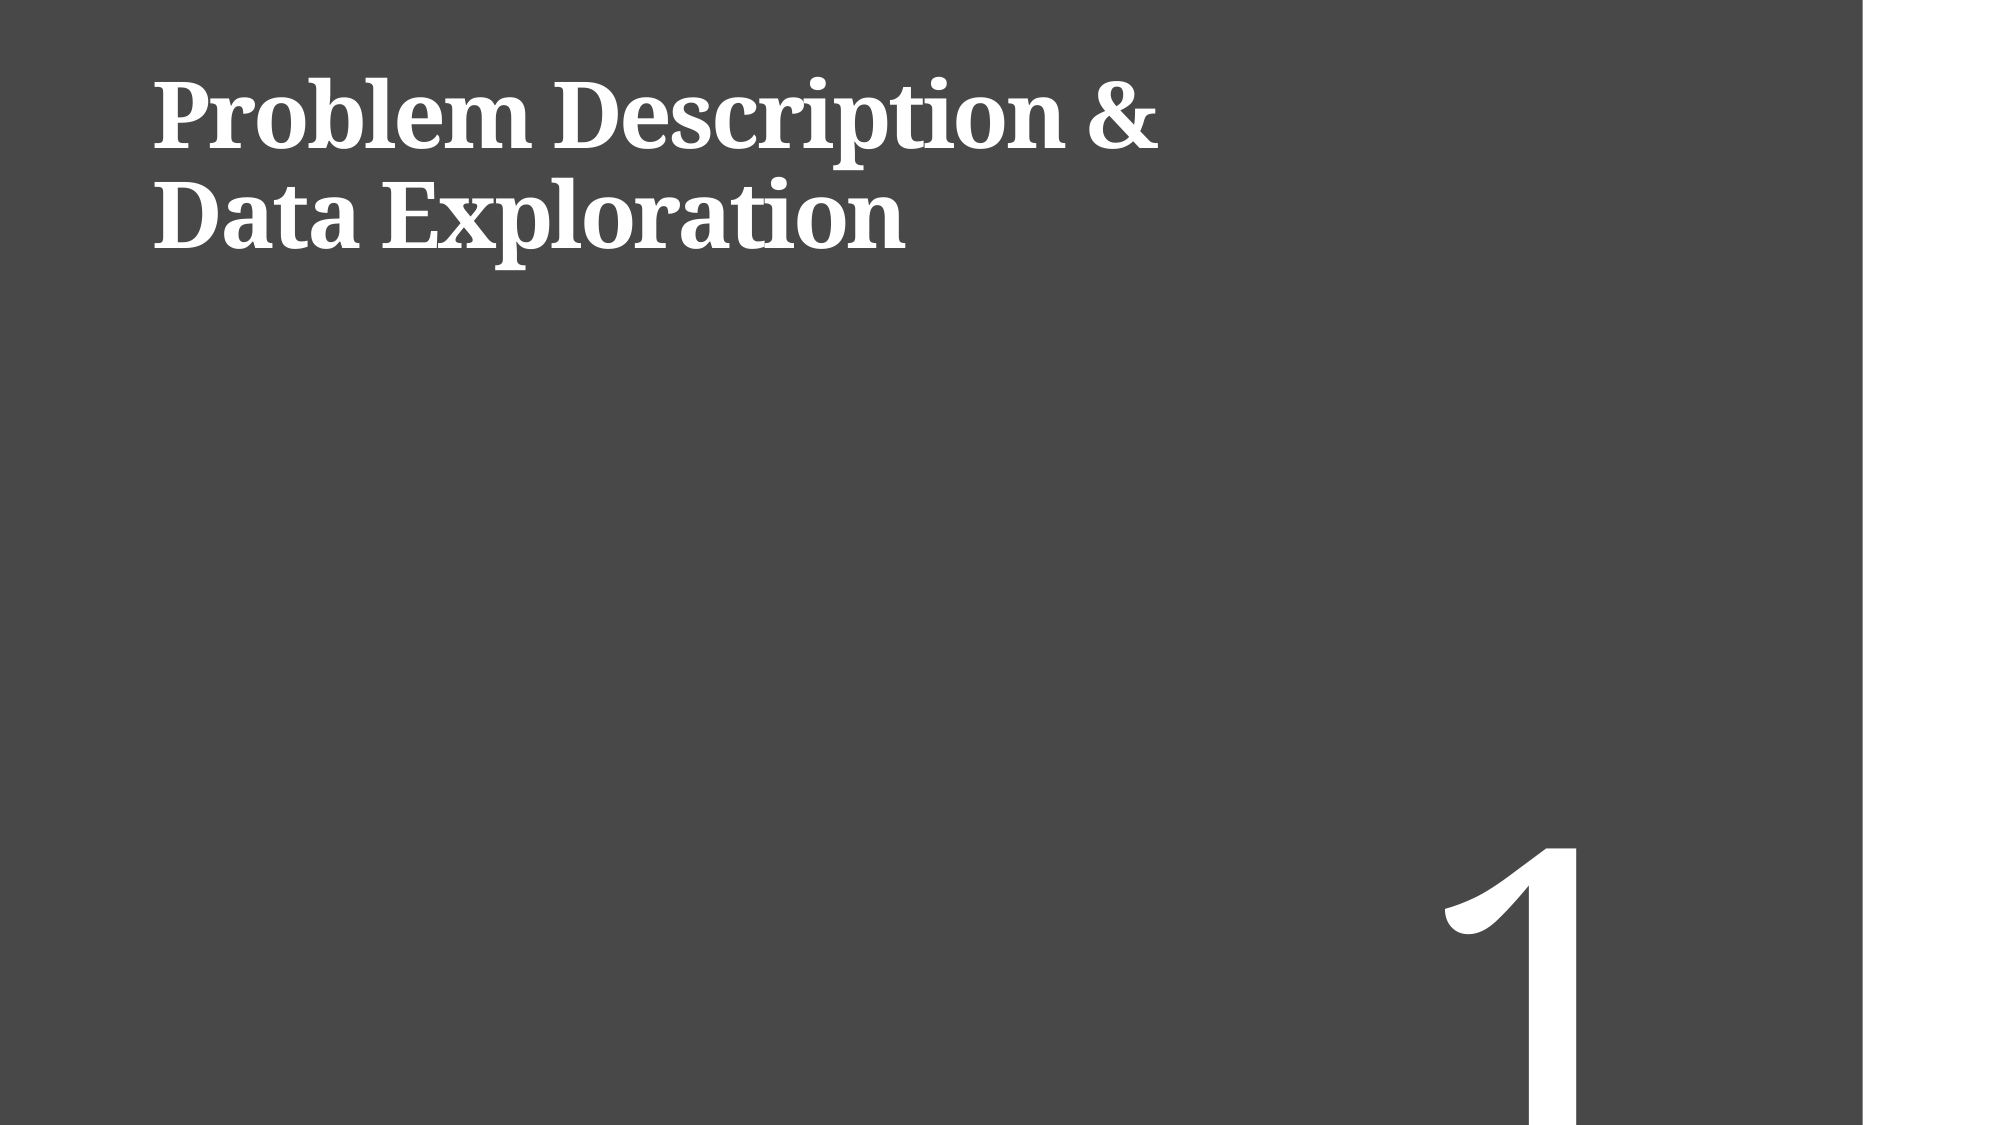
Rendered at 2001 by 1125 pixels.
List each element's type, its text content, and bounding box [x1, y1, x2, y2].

list 1 [1399, 774, 1808, 1125]
title Problem Description & Data Exploration [137, 59, 1390, 375]
